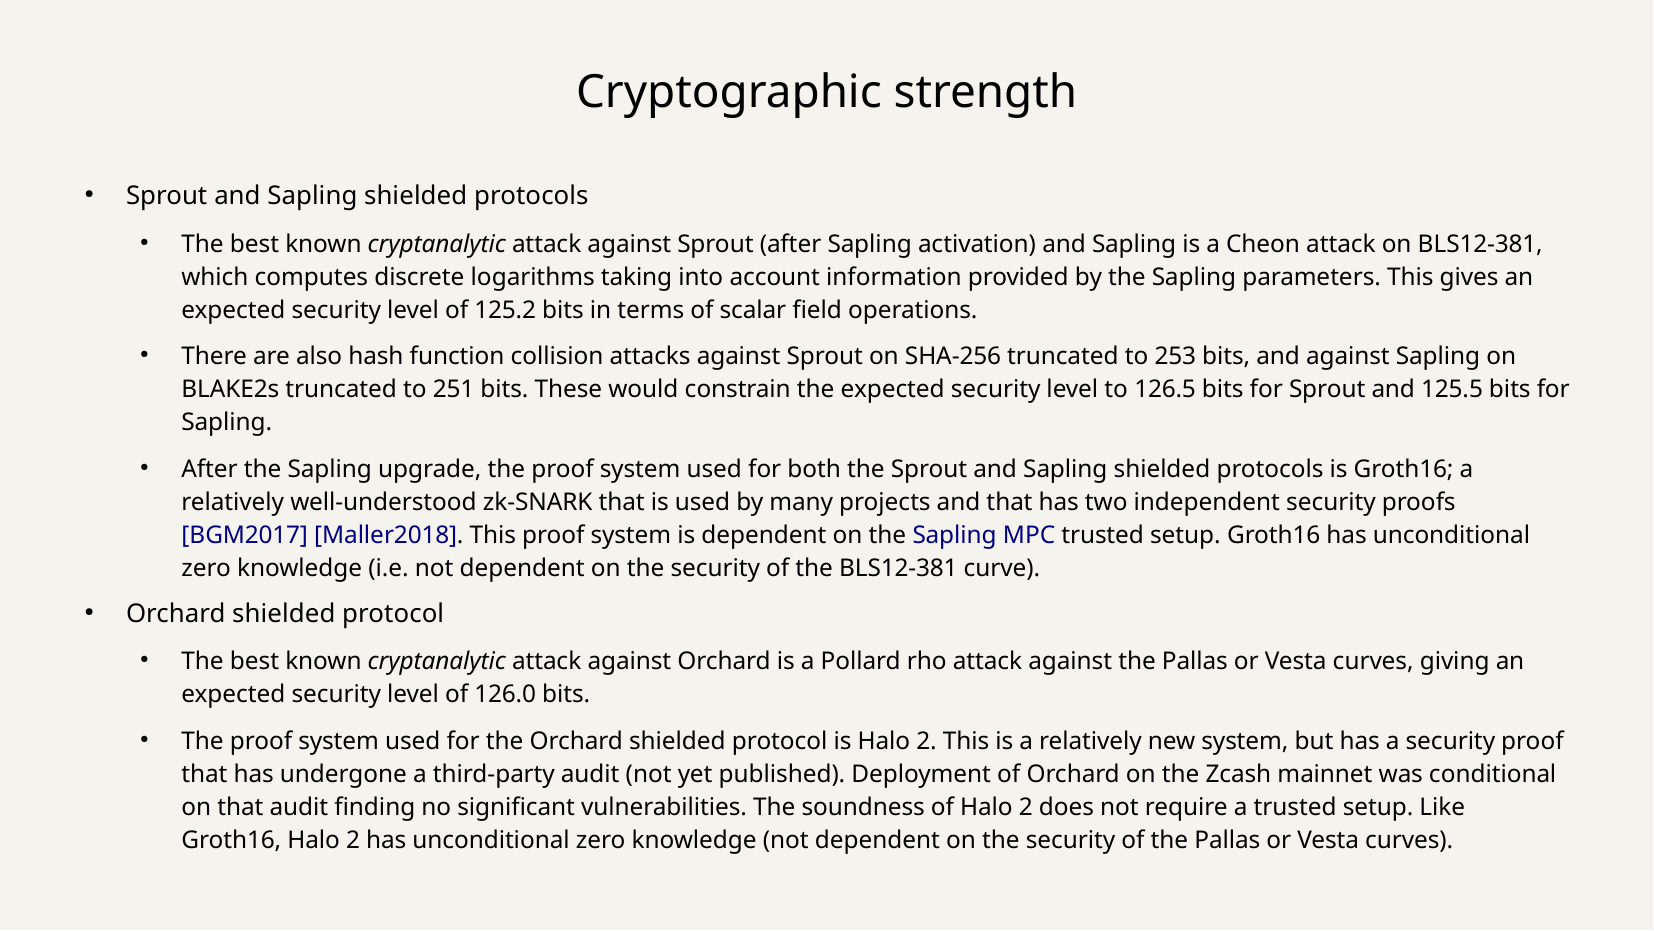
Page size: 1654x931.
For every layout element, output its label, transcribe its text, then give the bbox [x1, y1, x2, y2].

list Sprout and Sapling shielded protocols The best known cryptanalytic attack against Sprout (after Sapling activation) and Sapling is a Cheon attack on BLS12‑381, which computes discrete logarithms taking into account information provided by the Sapling parameters. This gives an expected security level of 125.2 bits in terms of scalar field operations. There are also hash function collision attacks against Sprout on SHA-256 truncated to 253 bits, and against Sapling on BLAKE2s truncated to 251 bits. These would constrain the expected security level to 126.5 bits for Sprout and 125.5 bits for Sapling. After the Sapling upgrade, the proof system used for both the Sprout and Sapling shielded protocols is Groth16; a relatively well-understood zk-SNARK that is used by many projects and that has two independent security proofs [BGM2017] [Maller2018]. This proof system is dependent on the Sapling MPC trusted setup. Groth16 has unconditional zero knowledge (i.e. not dependent on the security of the BLS12‑381 curve). Orchard shielded protocol The best known cryptanalytic attack against Orchard is a Pollard rho attack against the Pallas or Vesta curves, giving an expected security level of 126.0 bits. The proof system used for the Orchard shielded protocol is Halo 2. This is a relatively new system, but has a security proof that has undergone a third-party audit (not yet published). Deployment of Orchard on the Zcash mainnet was conditional on that audit finding no significant vulnerabilities. The soundness of Halo 2 does not require a trusted setup. Like Groth16, Halo 2 has unconditional zero knowledge (not dependent on the security of the Pallas or Vesta curves). [70, 177, 1571, 875]
title Cryptographic strength [82, 57, 1571, 121]
